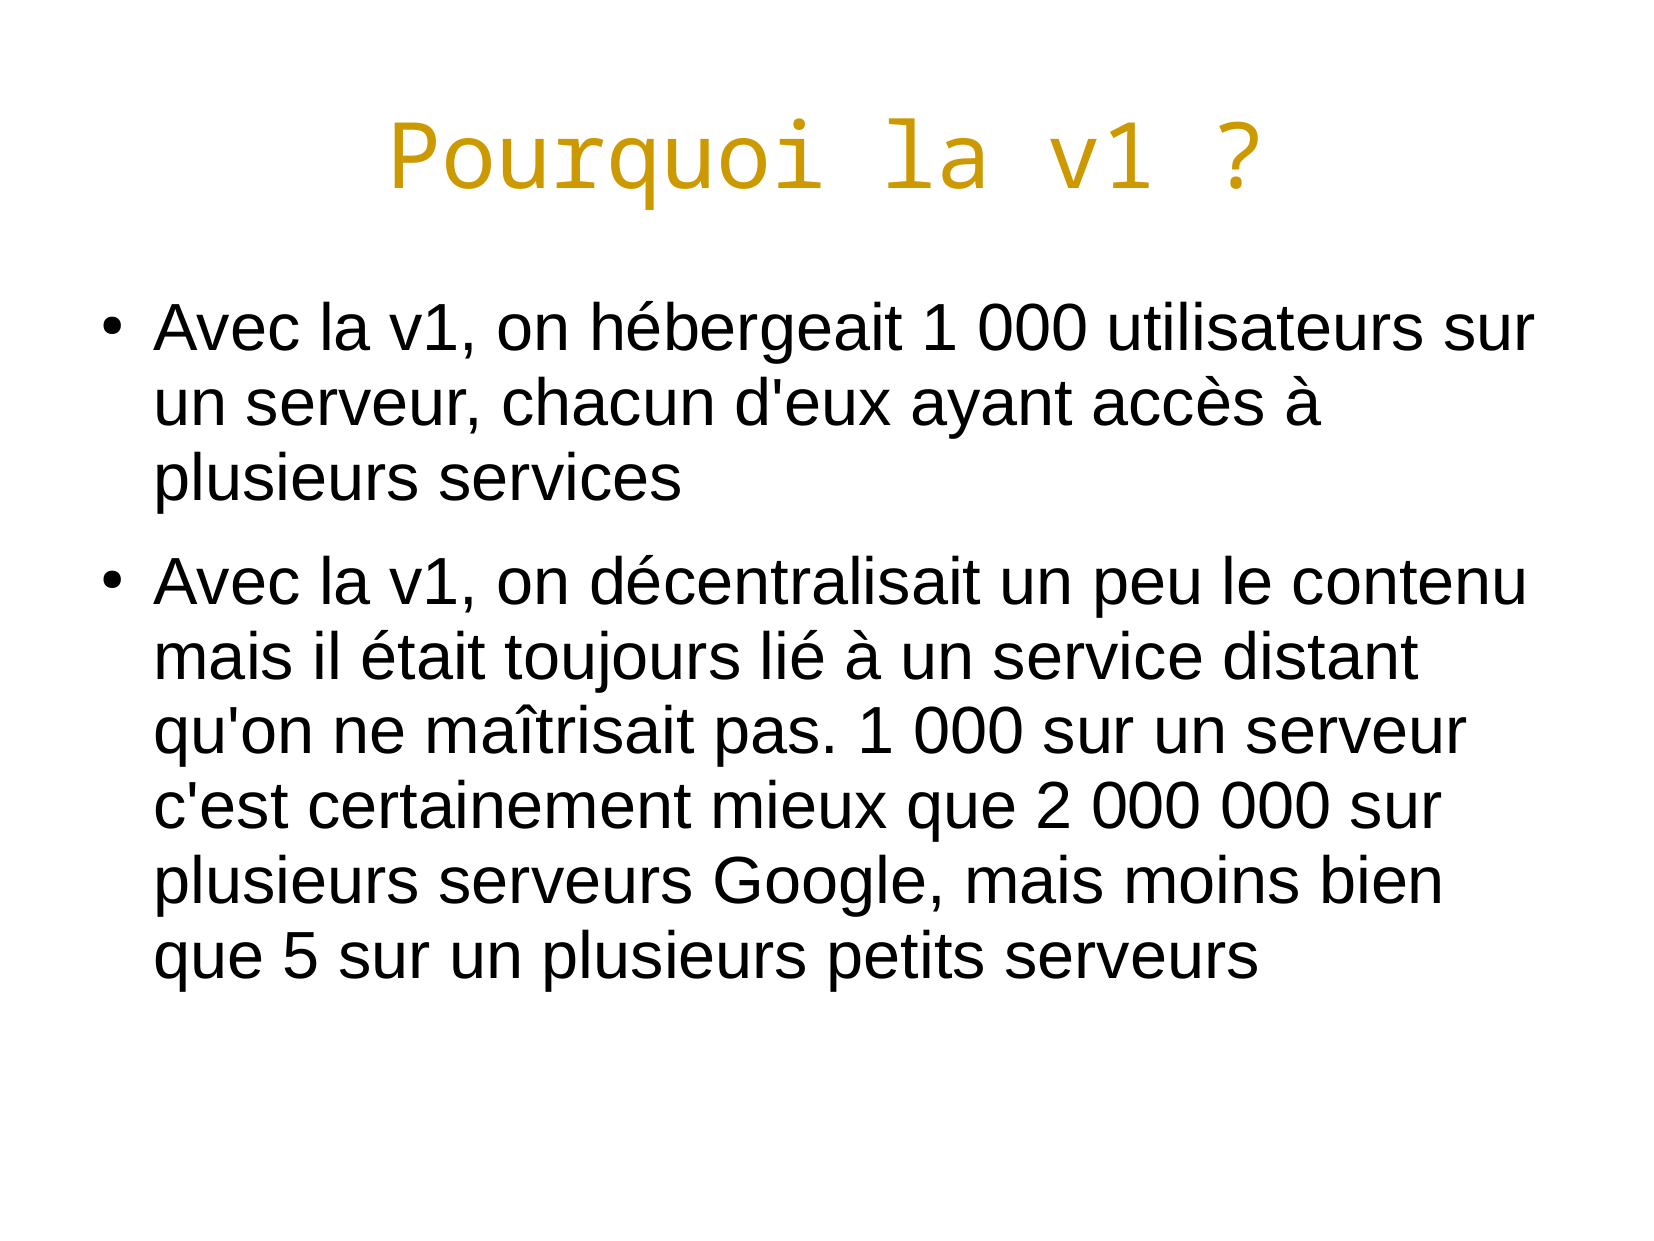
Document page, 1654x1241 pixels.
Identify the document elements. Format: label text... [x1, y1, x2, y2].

list Avec la v1, on hébergeait 1 000 utilisateurs sur un serveur, chacun d'eux ayant accès à plusieurs services Avec la v1, on décentralisait un peu le contenu mais il était toujours lié à un service distant qu'on ne maîtrisait pas. 1 000 sur un serveur c'est certainement mieux que 2 000 000 sur plusieurs serveurs Google, mais moins bien que 5 sur un plusieurs petits serveurs [82, 290, 1571, 1010]
title Pourquoi la v1 ? [82, 49, 1571, 257]
